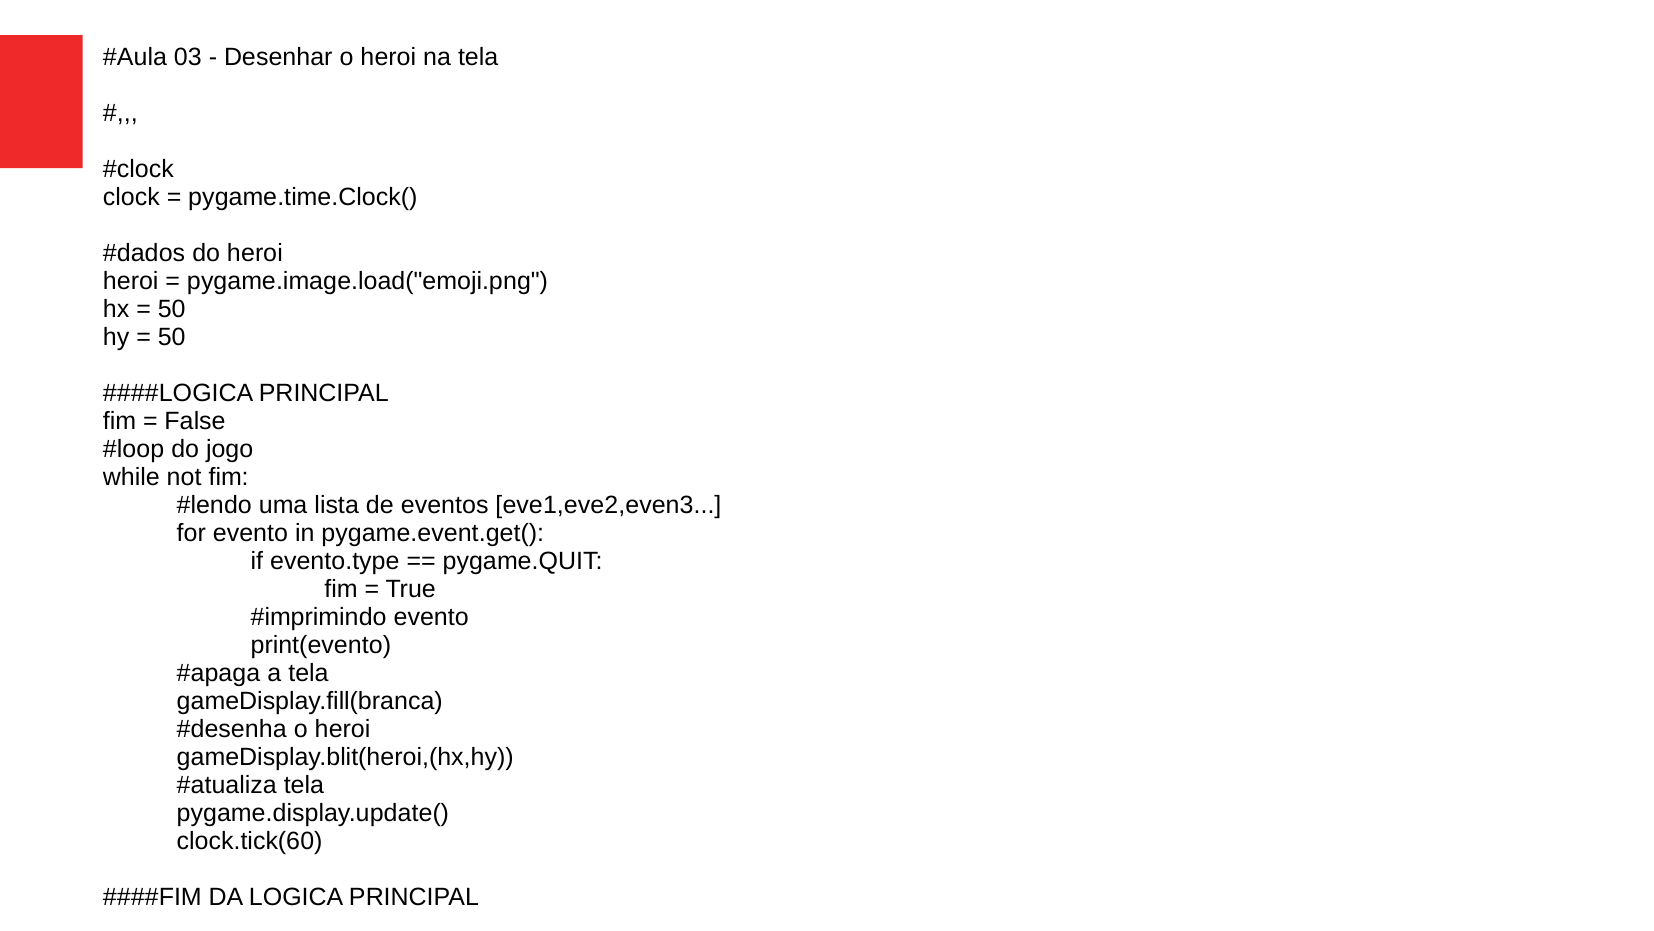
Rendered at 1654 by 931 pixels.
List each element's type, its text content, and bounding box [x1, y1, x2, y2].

text_box #Aula 03 - Desenhar o heroi na tela #,,, #clock clock = pygame.time.Clock() #dados do heroi heroi = pygame.image.load("emoji.png") hx = 50 hy = 50 ####LOGICA PRINCIPAL fim = False #loop do jogo while not fim: #lendo uma lista de eventos [eve1,eve2,even3...] for evento in pygame.event.get(): if evento.type == pygame.QUIT: fim = True #imprimindo evento print(evento) #apaga a tela gameDisplay.fill(branca) #desenha o heroi gameDisplay.blit(heroi,(hx,hy)) #atualiza tela pygame.display.update() clock.tick(60) ####FIM DA LOGICA PRINCIPAL [88, 35, 1152, 918]
